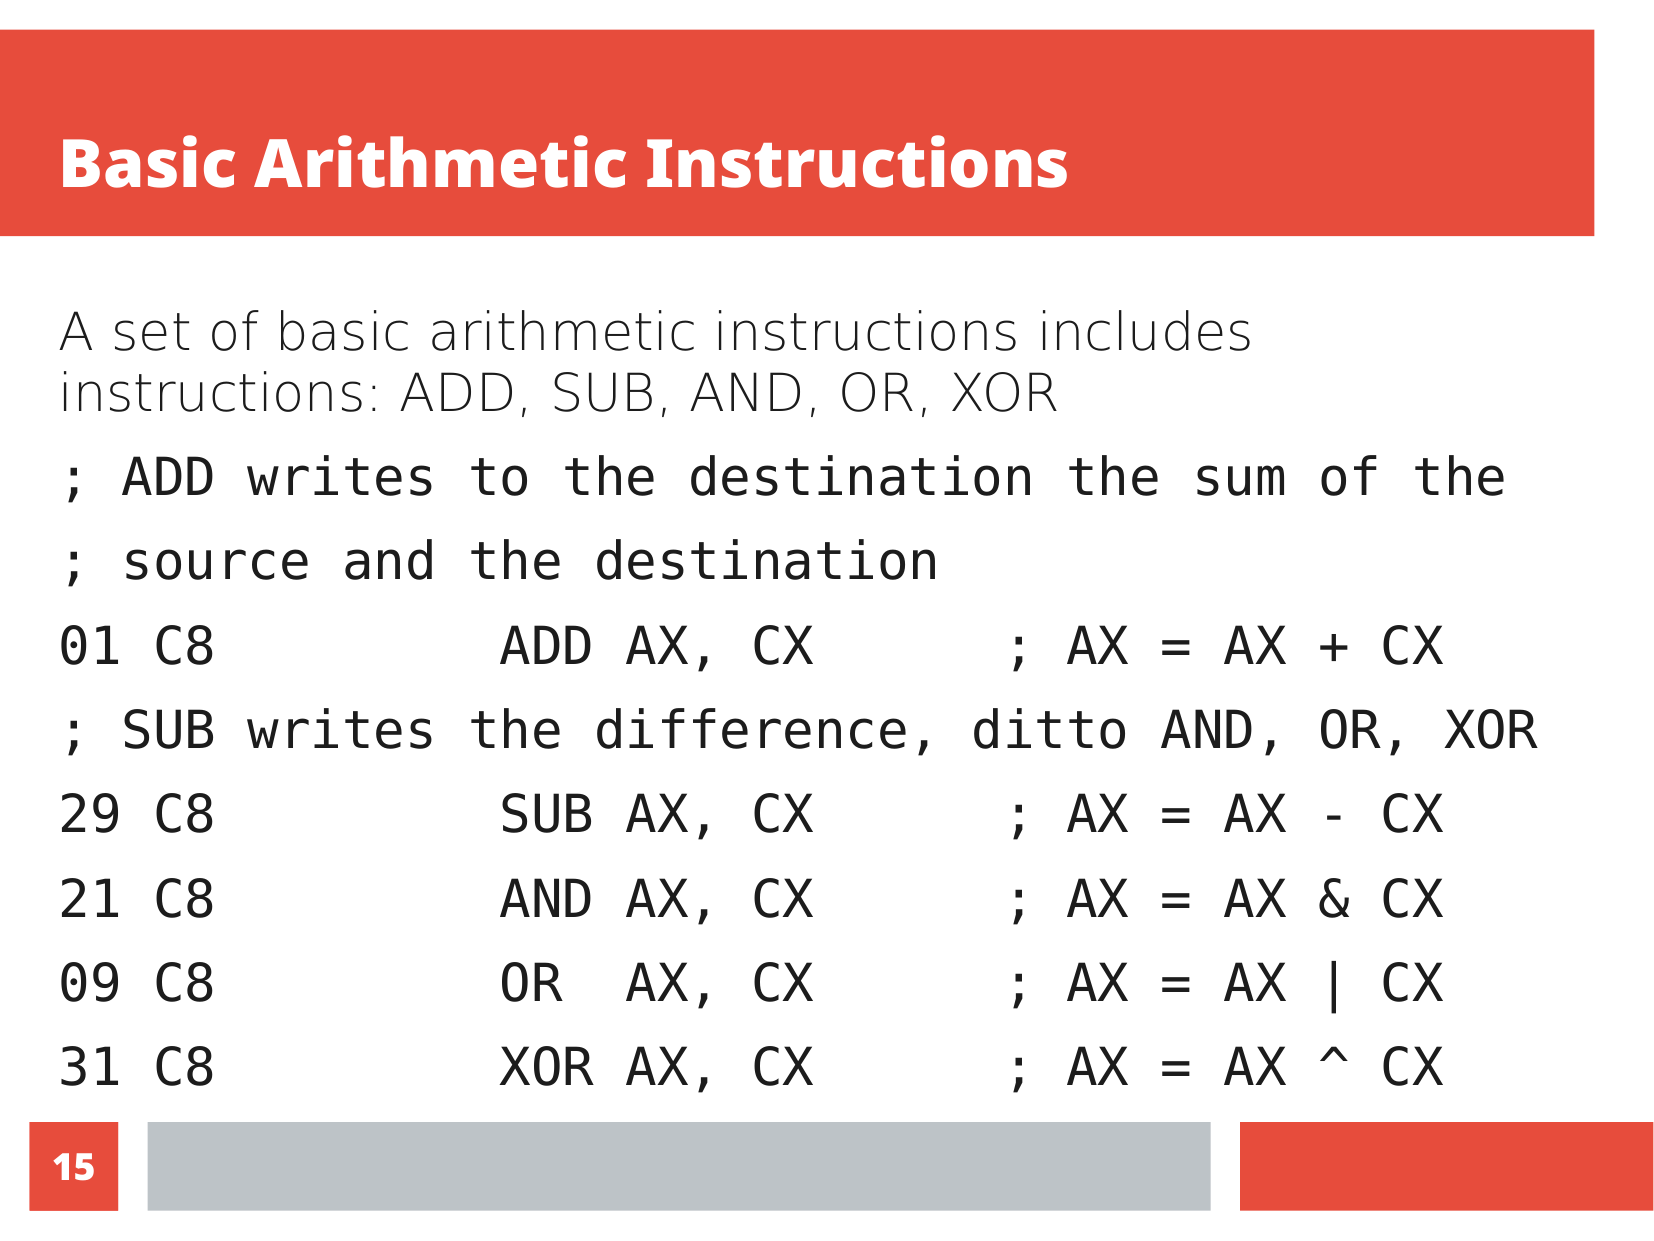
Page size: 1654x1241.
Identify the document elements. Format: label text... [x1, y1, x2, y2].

list A set of basic arithmetic instructions includes instructions: ADD, SUB, AND, OR, XOR ; ADD writes to the destination the sum of the ; source and the destination 01 C8 ADD AX, CX ; AX = AX + CX ; SUB writes the difference, ditto AND, OR, XOR 29 C8 SUB AX, CX ; AX = AX - CX 21 C8 AND AX, CX ; AX = AX & CX 09 C8 OR AX, CX ; AX = AX | CX 31 C8 XOR AX, CX ; AX = AX ^ CX [59, 301, 1565, 1158]
title Basic Arithmetic Instructions [59, 59, 1595, 207]
